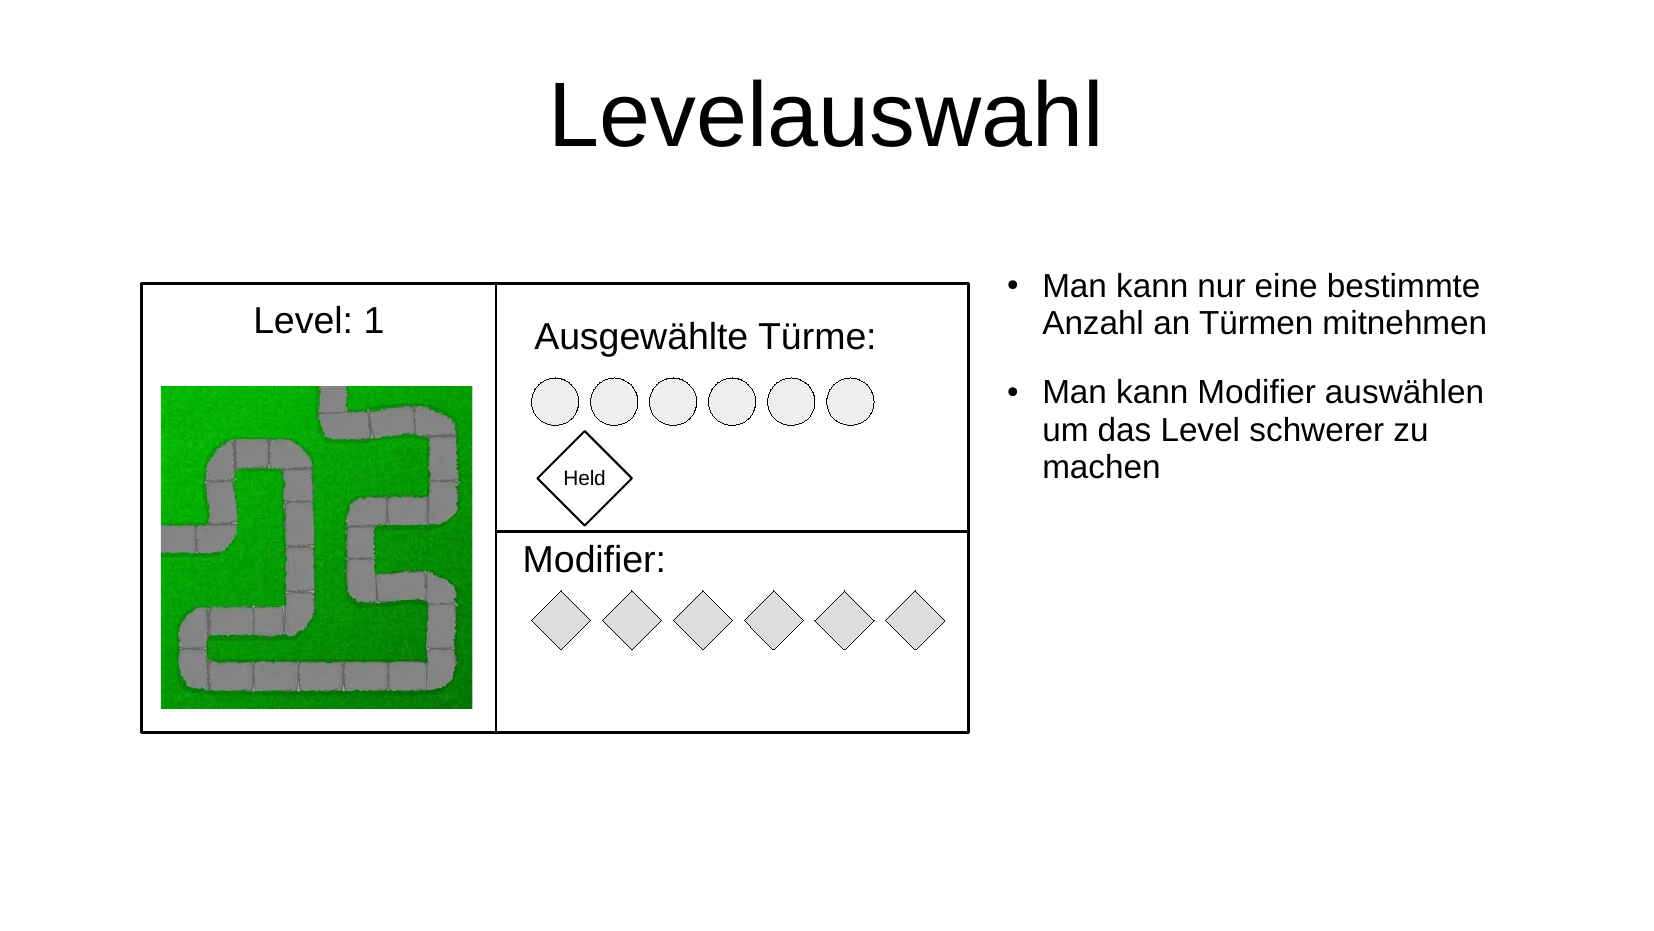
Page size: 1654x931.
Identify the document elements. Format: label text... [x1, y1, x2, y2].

text_box Ausgewählte Türme: [519, 308, 957, 449]
text_box Modifier: [507, 533, 733, 589]
text_box Level: 1 [141, 285, 495, 355]
text_box [497, 283, 969, 530]
text_box Held [537, 431, 632, 526]
picture [160, 386, 473, 709]
title Levelauswahl [82, 37, 1571, 193]
text_box Man kann nur eine bestimmte Anzahl an Türmen mitnehmen Man kann Modifier auswählen um das Level schwerer zu machen [992, 259, 1512, 530]
text_box [141, 355, 969, 733]
